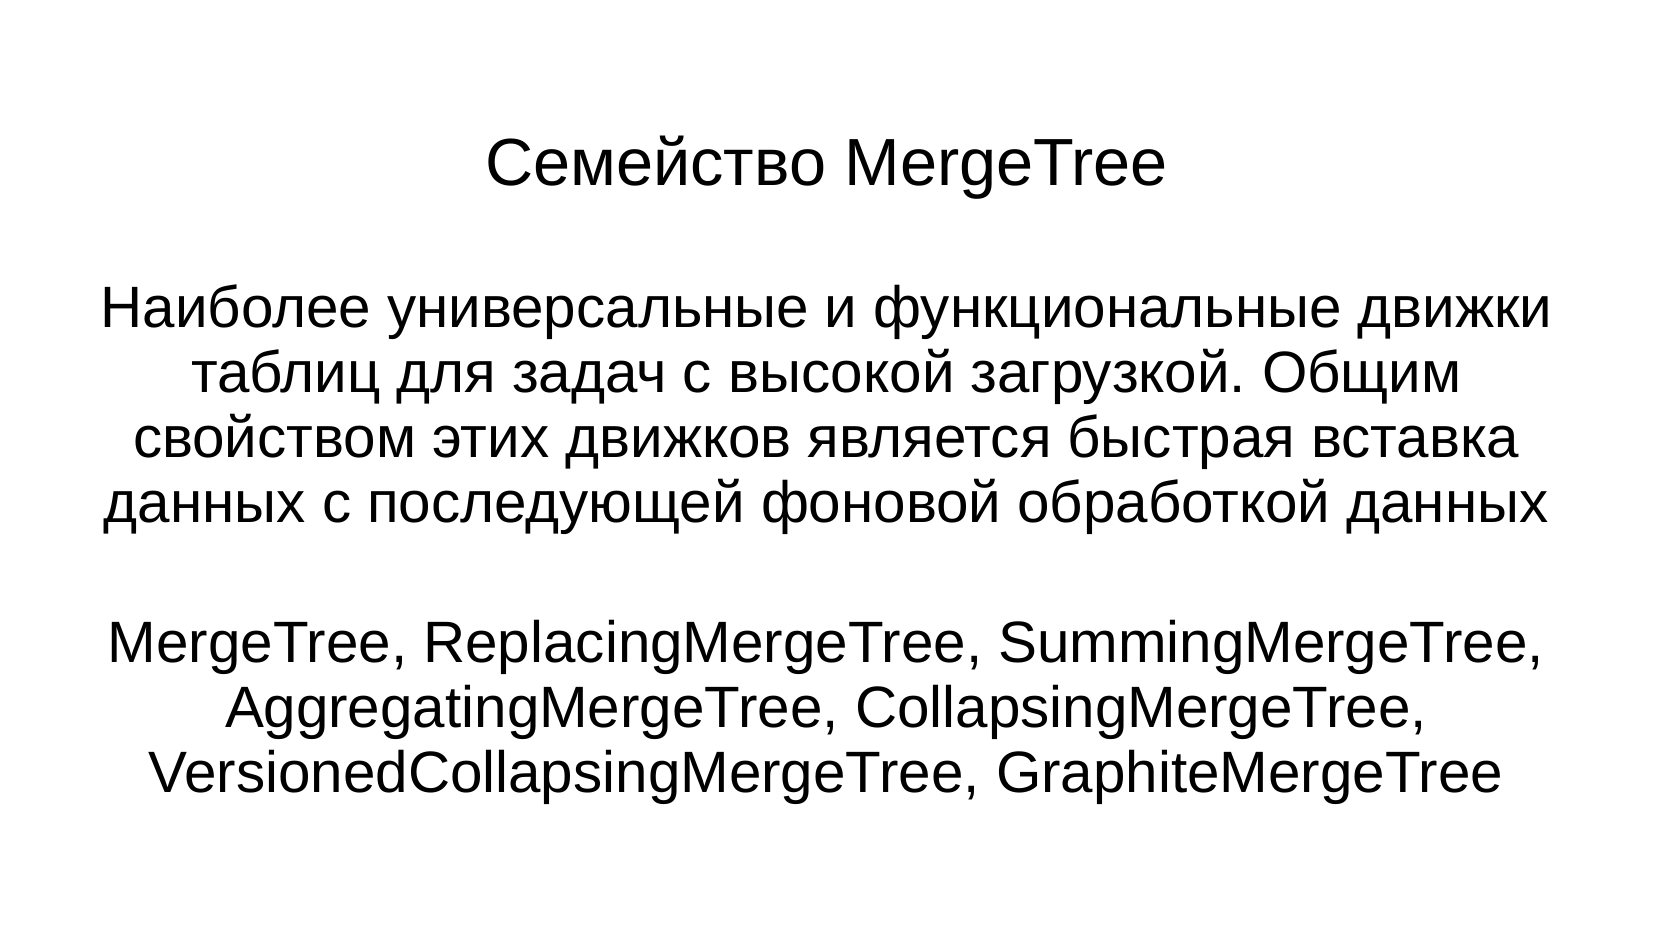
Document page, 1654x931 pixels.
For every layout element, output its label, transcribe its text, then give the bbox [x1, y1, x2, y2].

subtitle Семейство MergeTree Наиболее универсальные и функциональные движки таблиц для задач с высокой загрузкой. Общим свойством этих движков является быстрая вставка данных с последующей фоновой обработкой данных MergeTree, ReplacingMergeTree, SummingMergeTree, AggregatingMergeTree, CollapsingMergeTree, VersionedCollapsingMergeTree, GraphiteMergeTree [82, 89, 1571, 840]
